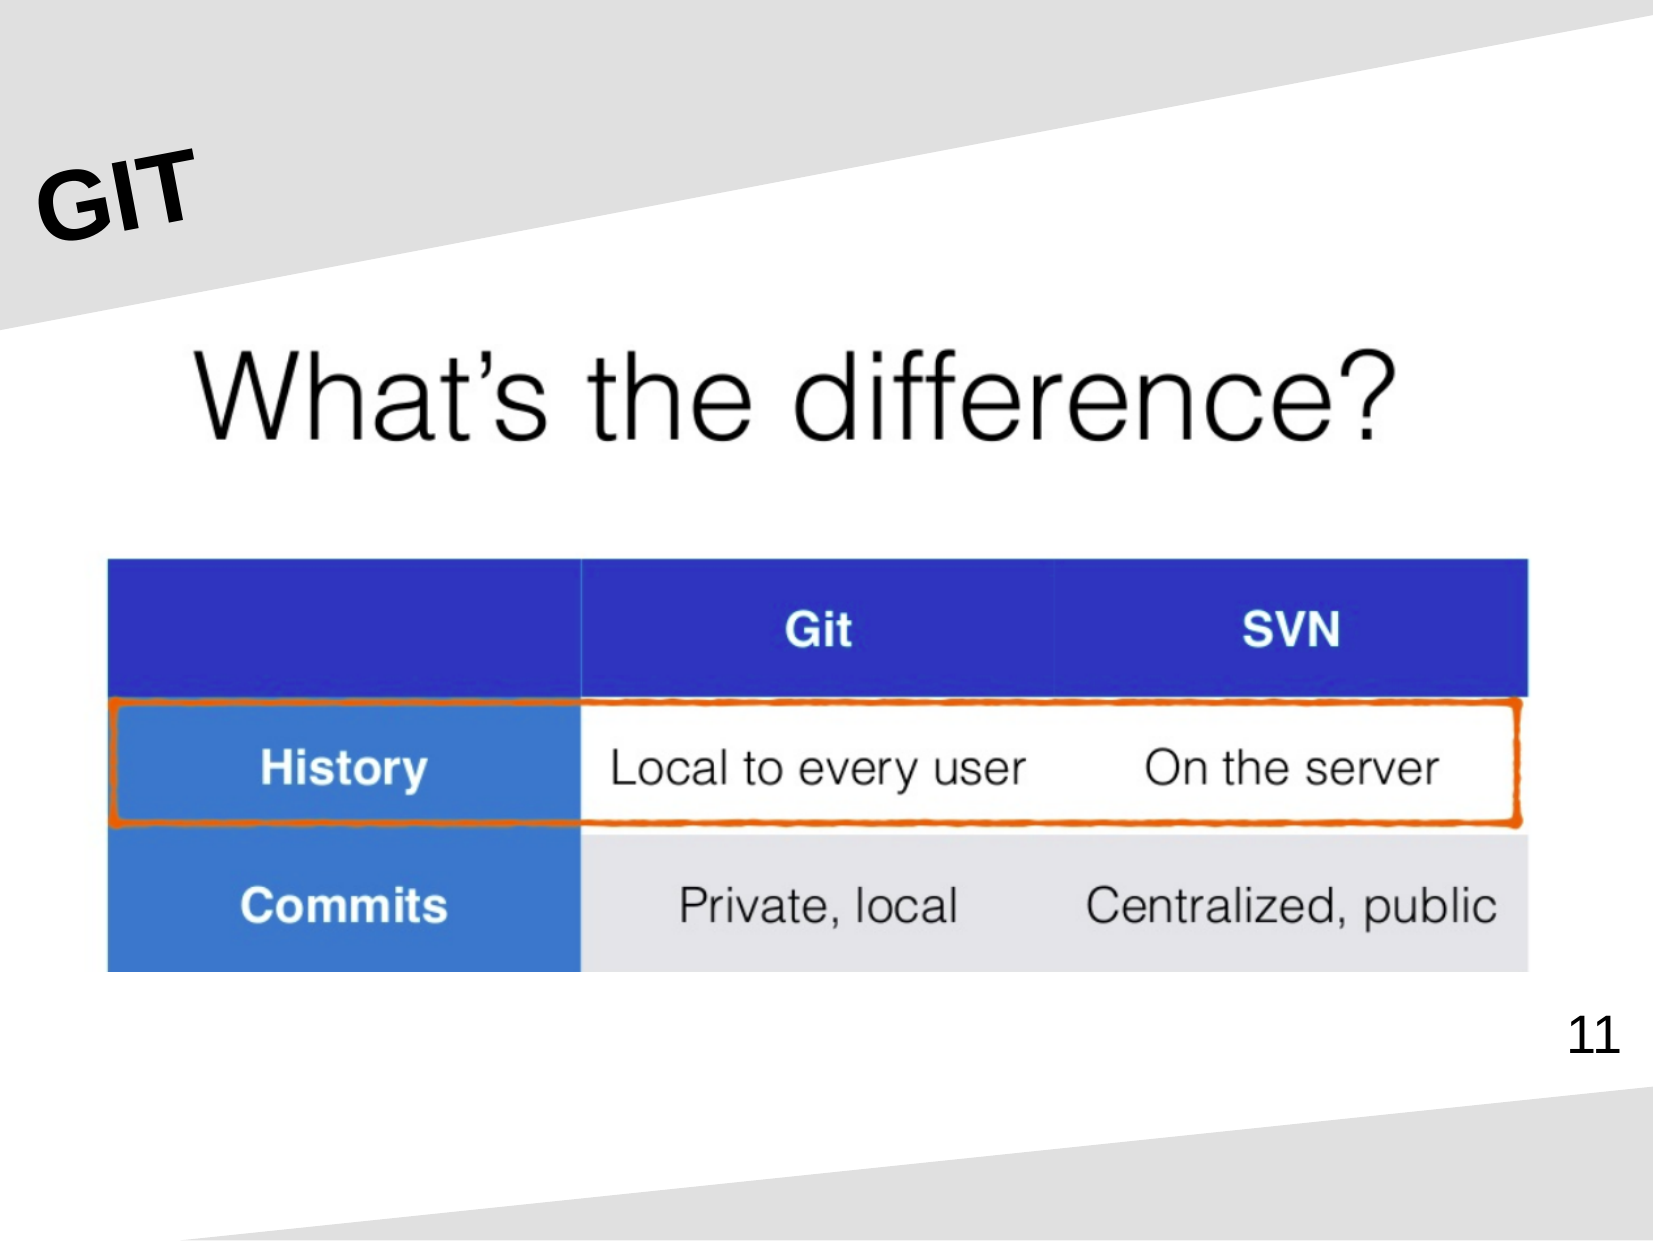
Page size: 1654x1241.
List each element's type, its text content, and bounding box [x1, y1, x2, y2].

picture [82, 330, 1538, 972]
title GIT [16, 0, 1518, 315]
